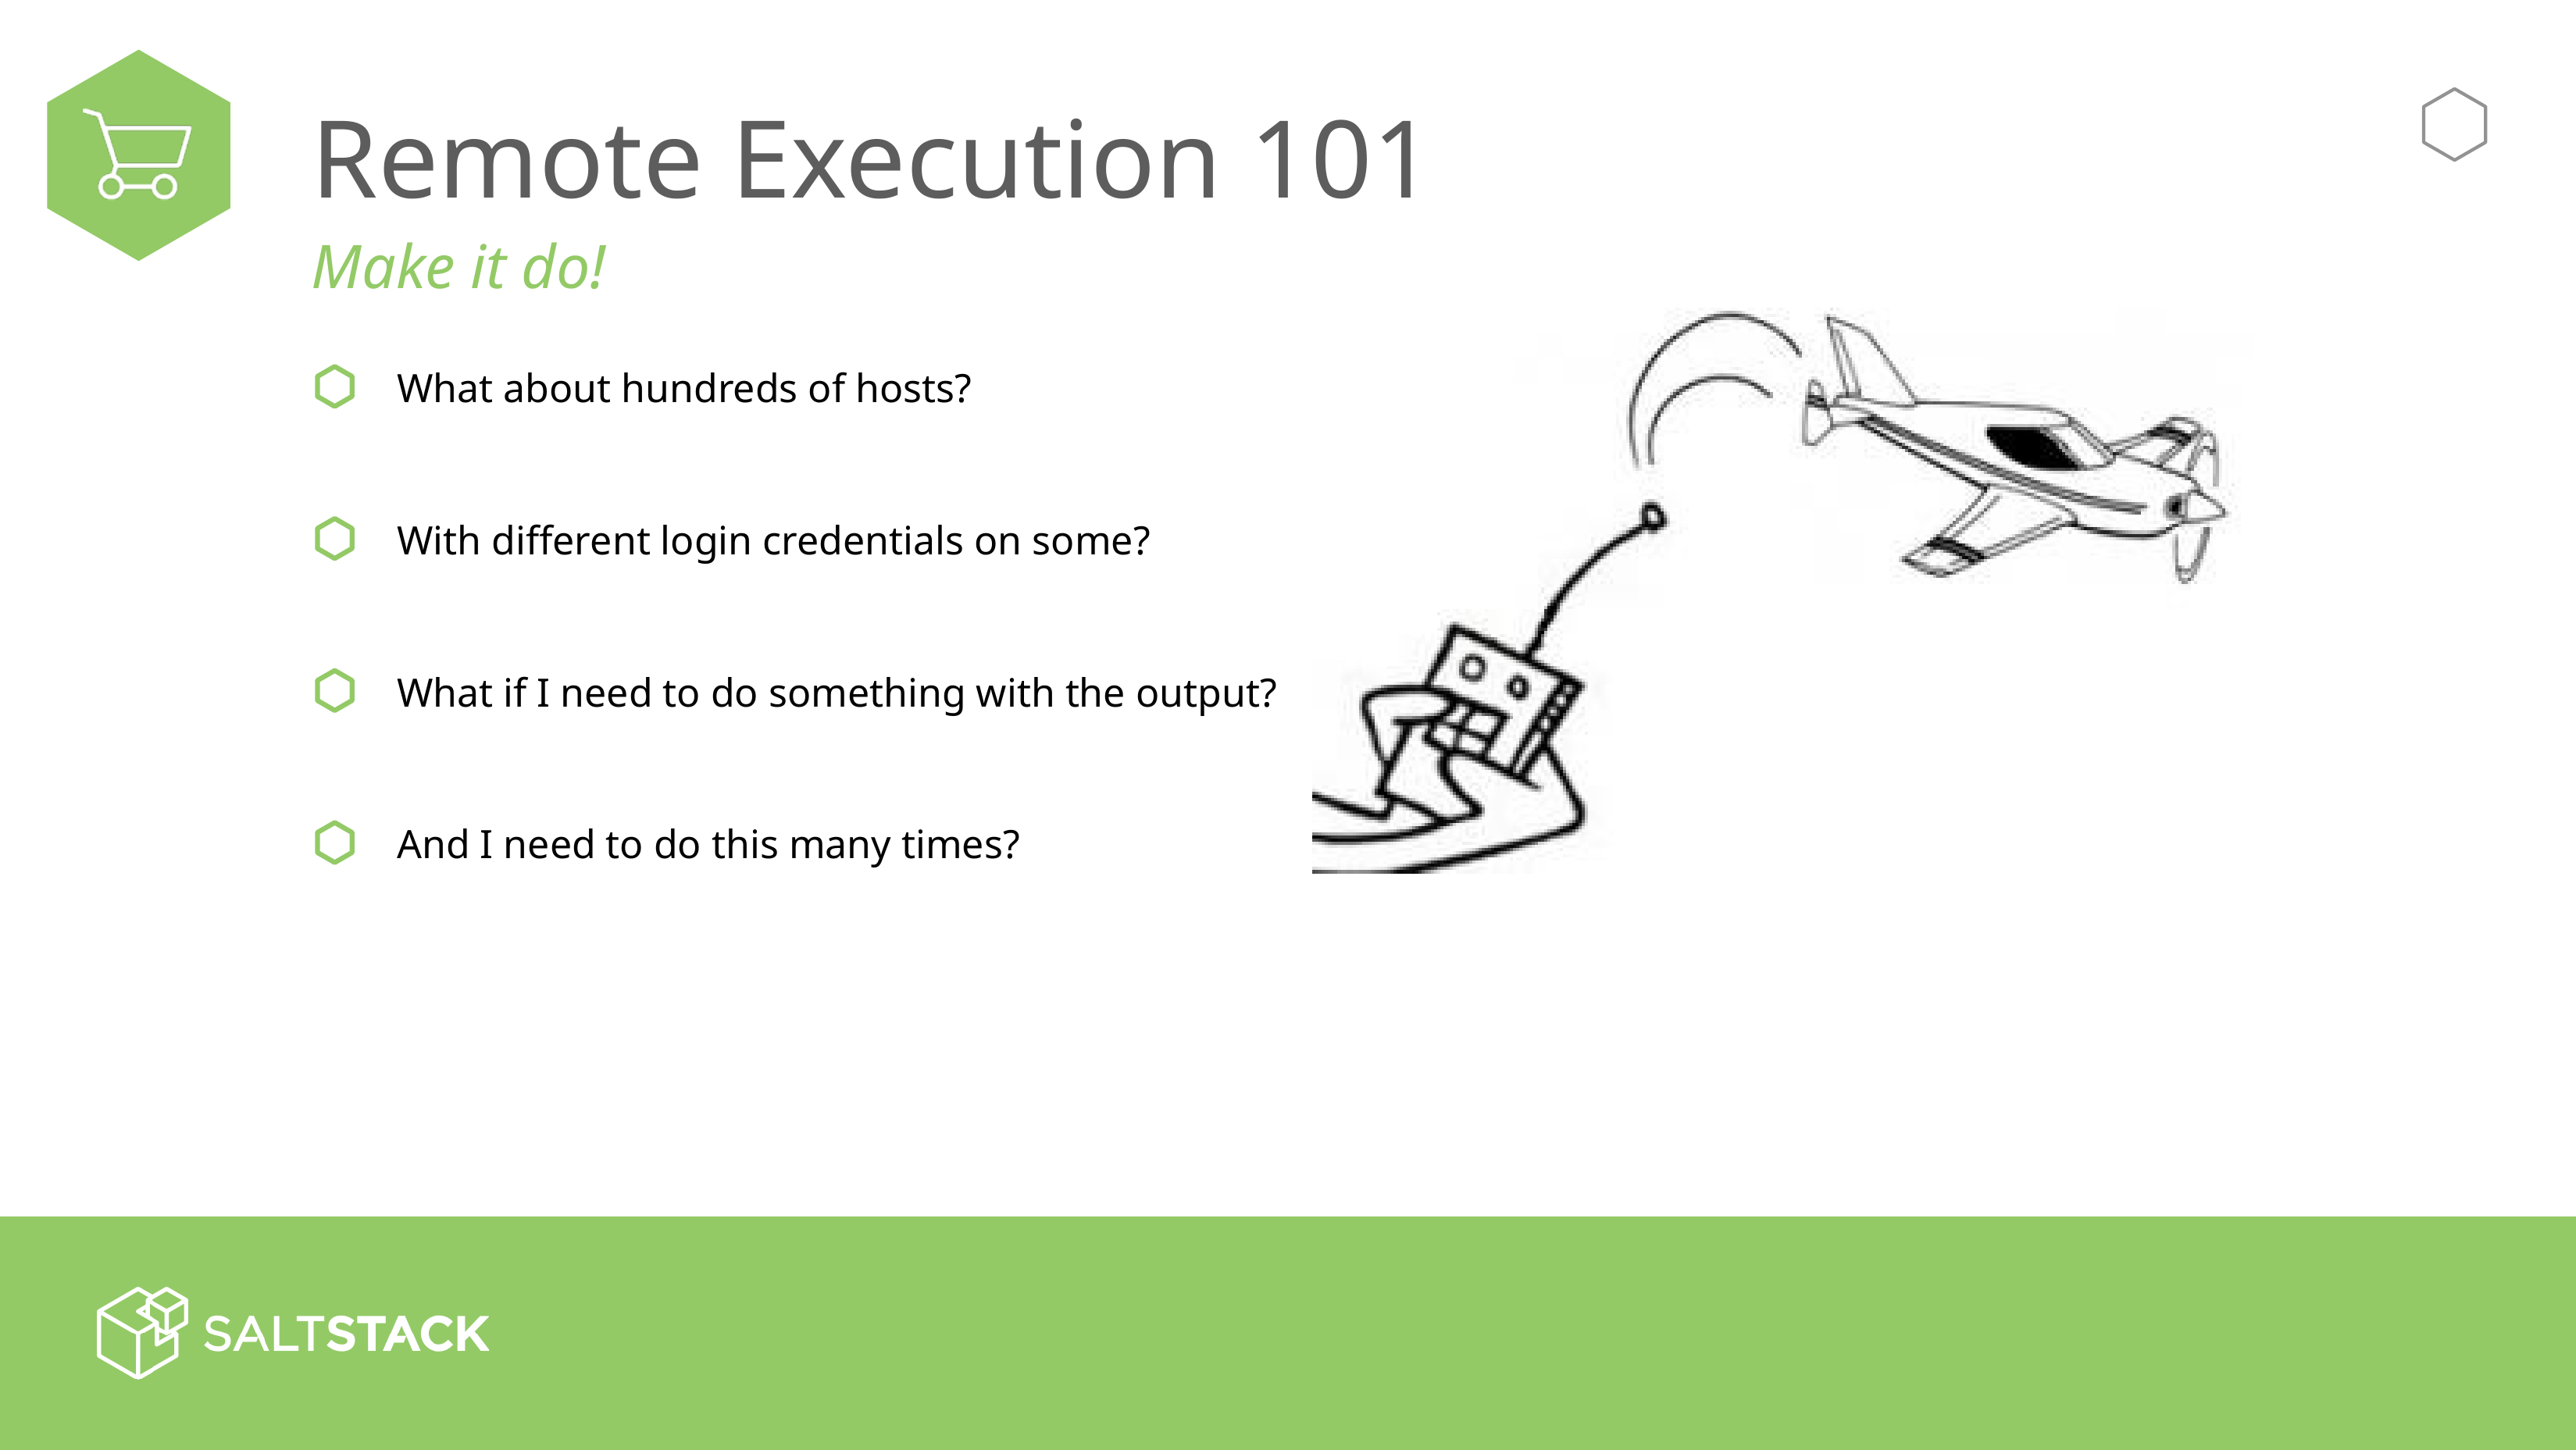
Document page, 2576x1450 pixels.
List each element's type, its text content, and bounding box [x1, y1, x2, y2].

text_box [0, 1216, 2576, 1450]
text_box Remote Execution 101 [311, 91, 2229, 220]
text_box [47, 49, 230, 262]
text_box What if I need to do something with the output? [397, 667, 1334, 714]
text_box What about hundreds of hosts? [397, 363, 1312, 411]
text_box Make it do! [312, 228, 2395, 301]
text_box And I need to do this many times? [397, 819, 1312, 867]
picture [83, 109, 193, 201]
text_box With different login credentials on some? [397, 515, 1334, 563]
picture [97, 1287, 490, 1380]
picture [1312, 308, 2254, 874]
